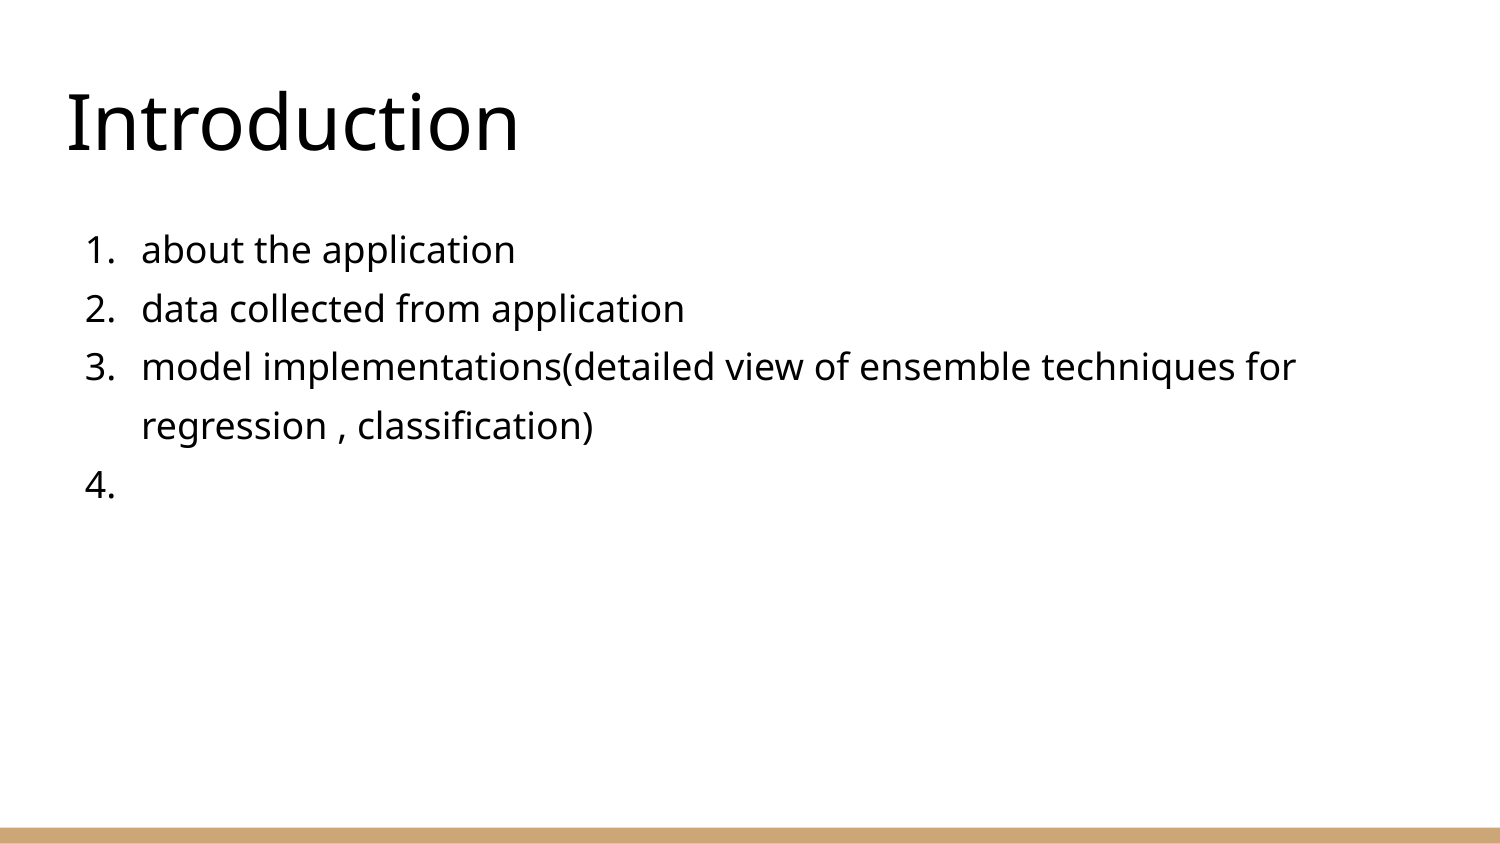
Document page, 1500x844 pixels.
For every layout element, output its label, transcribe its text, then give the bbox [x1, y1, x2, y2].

list about the application data collected from application model implementations(detailed view of ensemble techniques for regression , classification) [51, 200, 1449, 752]
title Introduction [51, 51, 1449, 189]
